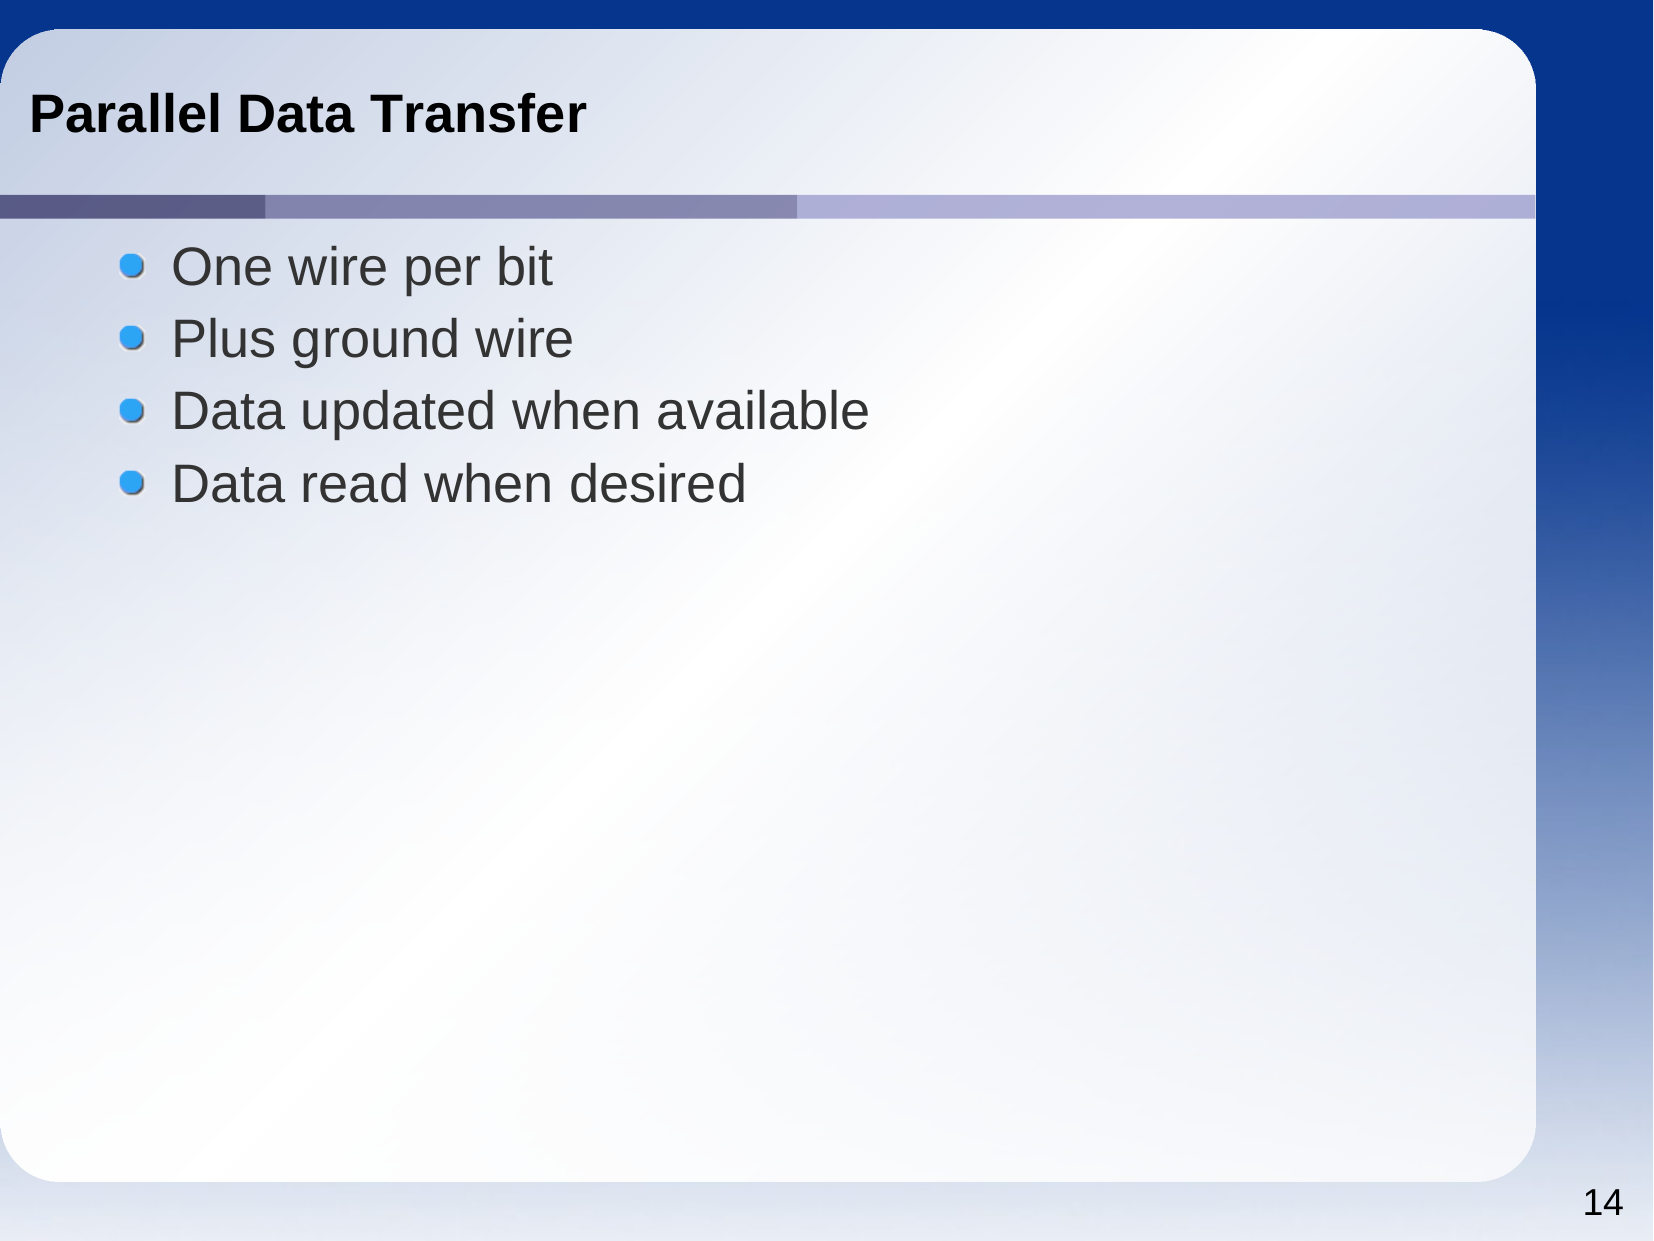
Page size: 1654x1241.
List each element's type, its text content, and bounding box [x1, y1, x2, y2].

list One wire per bit Plus ground wire Data updated when available Data read when desired [29, 236, 1506, 1152]
title Parallel Data Transfer [29, 49, 1506, 178]
picture [0, 0, 1654, 1241]
